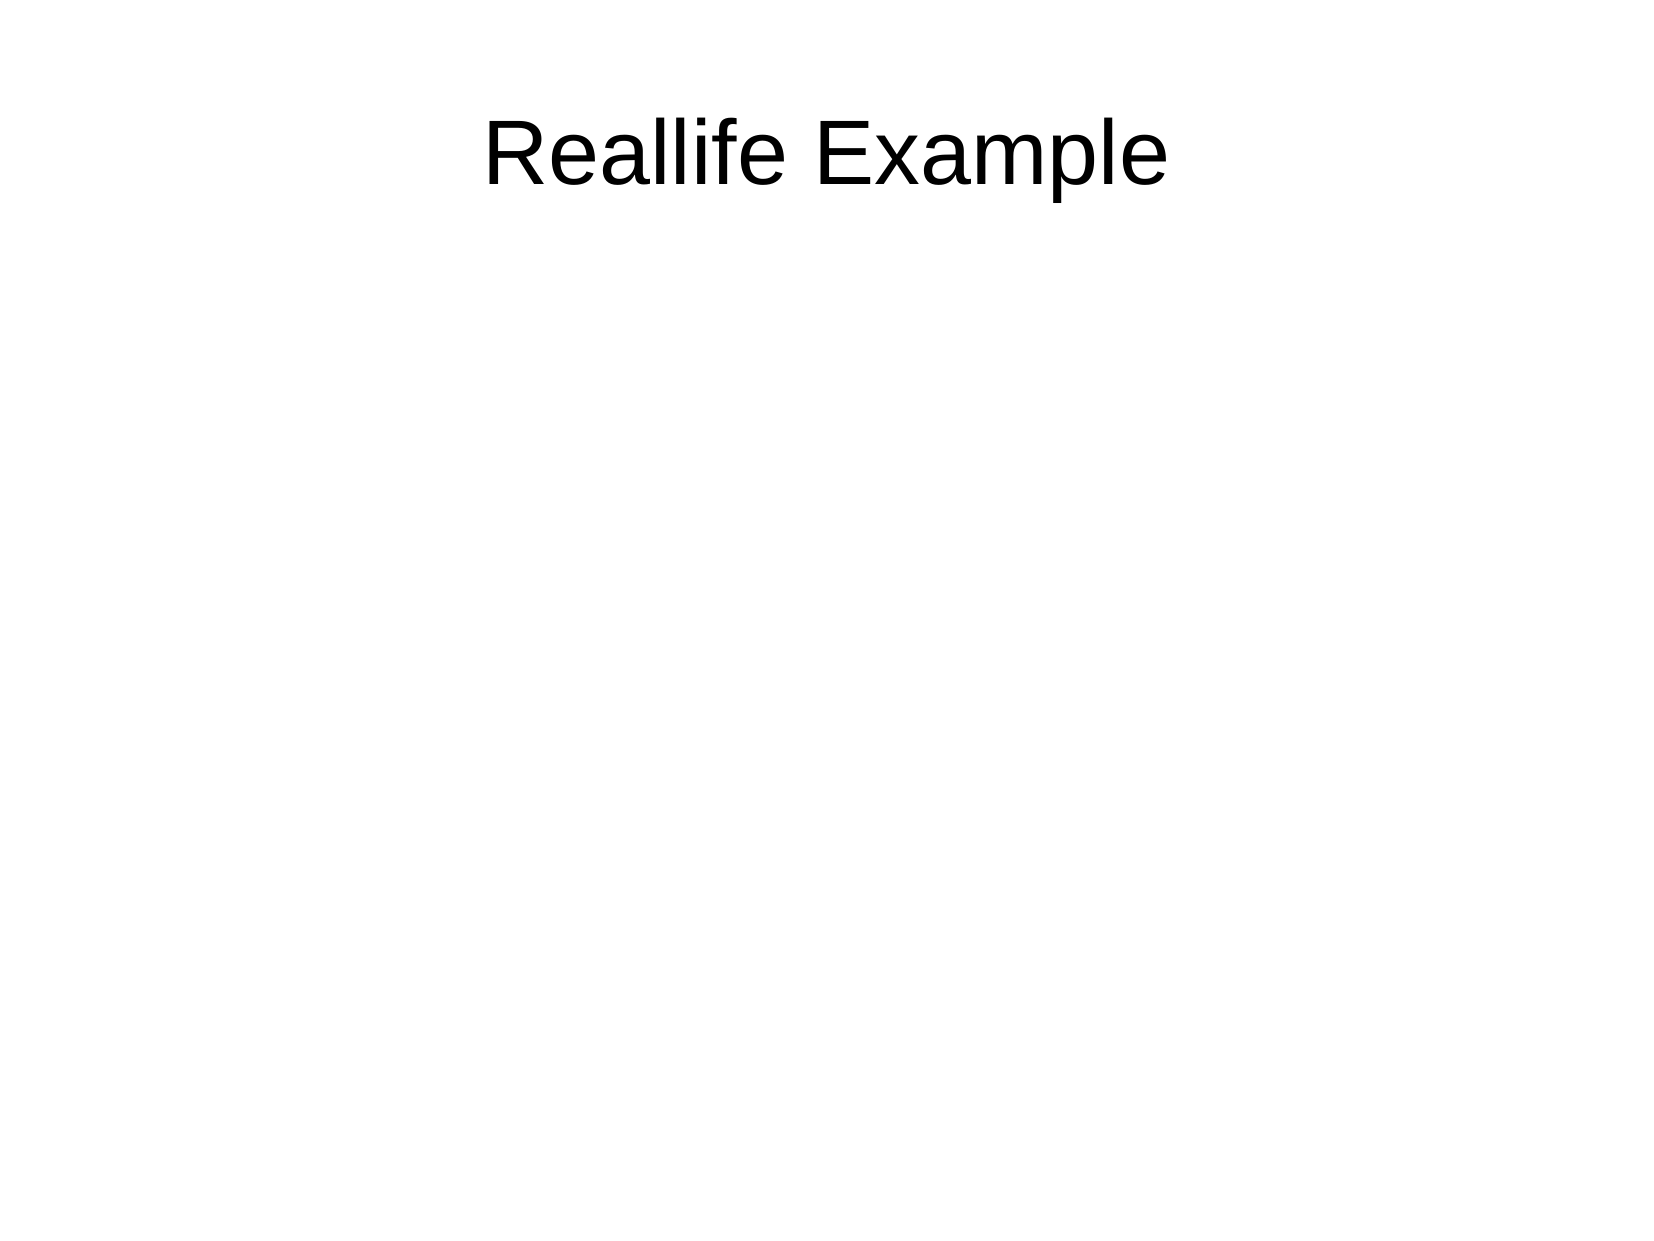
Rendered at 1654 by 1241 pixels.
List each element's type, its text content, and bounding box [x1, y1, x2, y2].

title Reallife Example [82, 49, 1571, 257]
